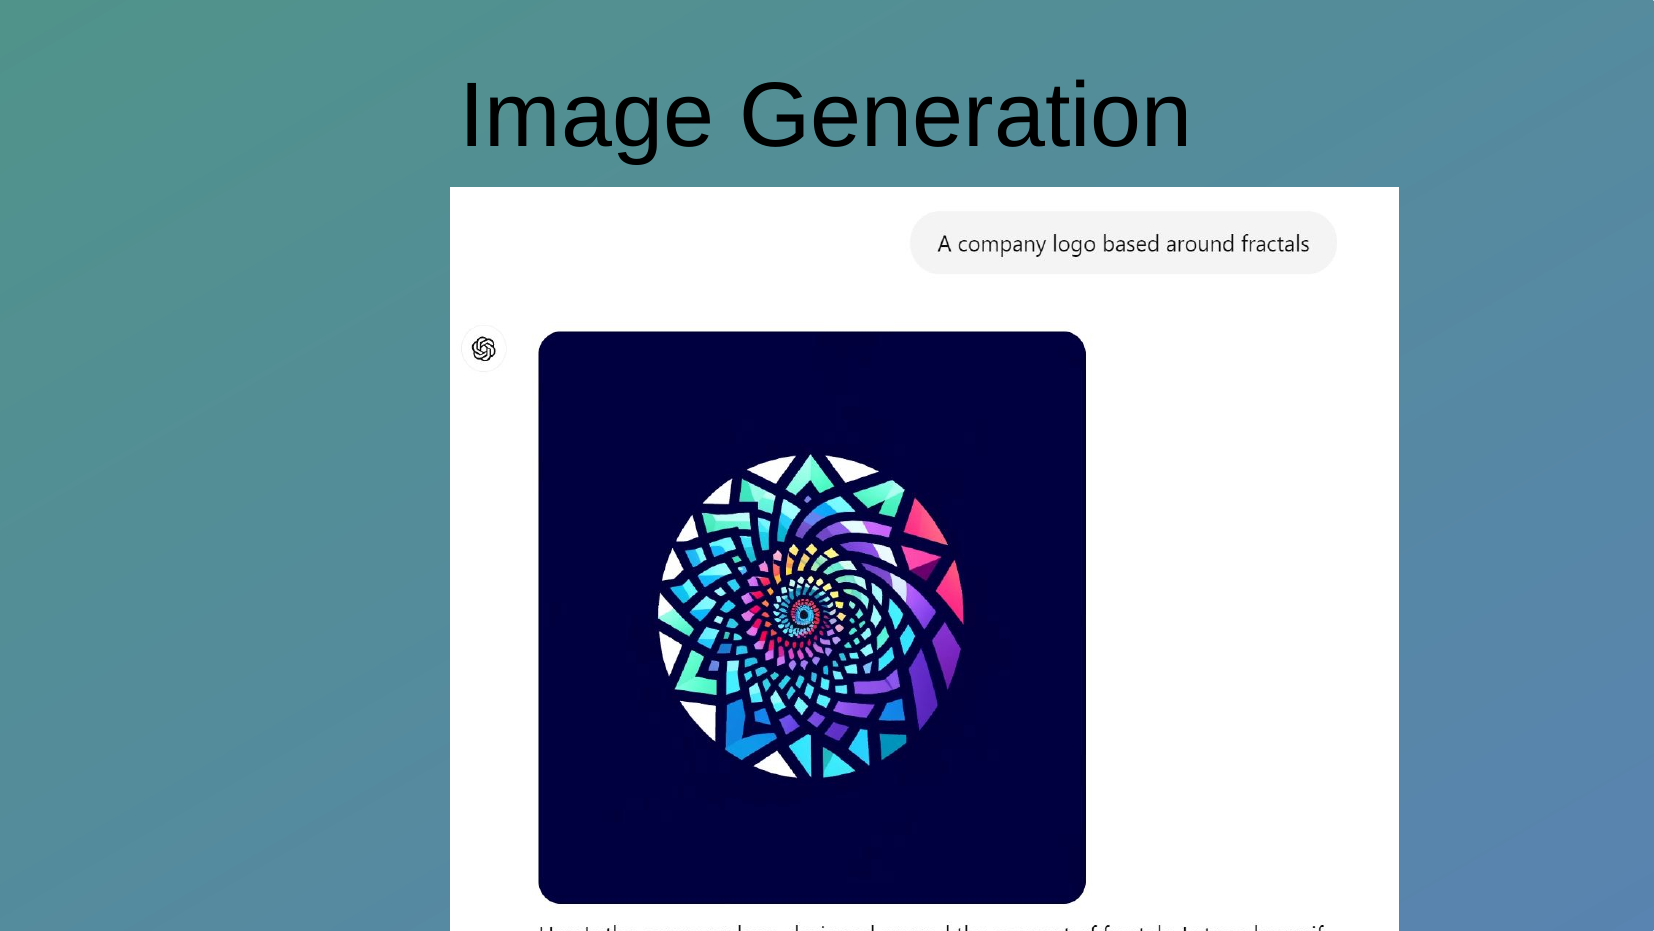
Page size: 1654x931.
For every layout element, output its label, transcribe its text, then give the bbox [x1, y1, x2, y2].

picture [450, 187, 1399, 931]
title Image Generation [82, 37, 1571, 193]
